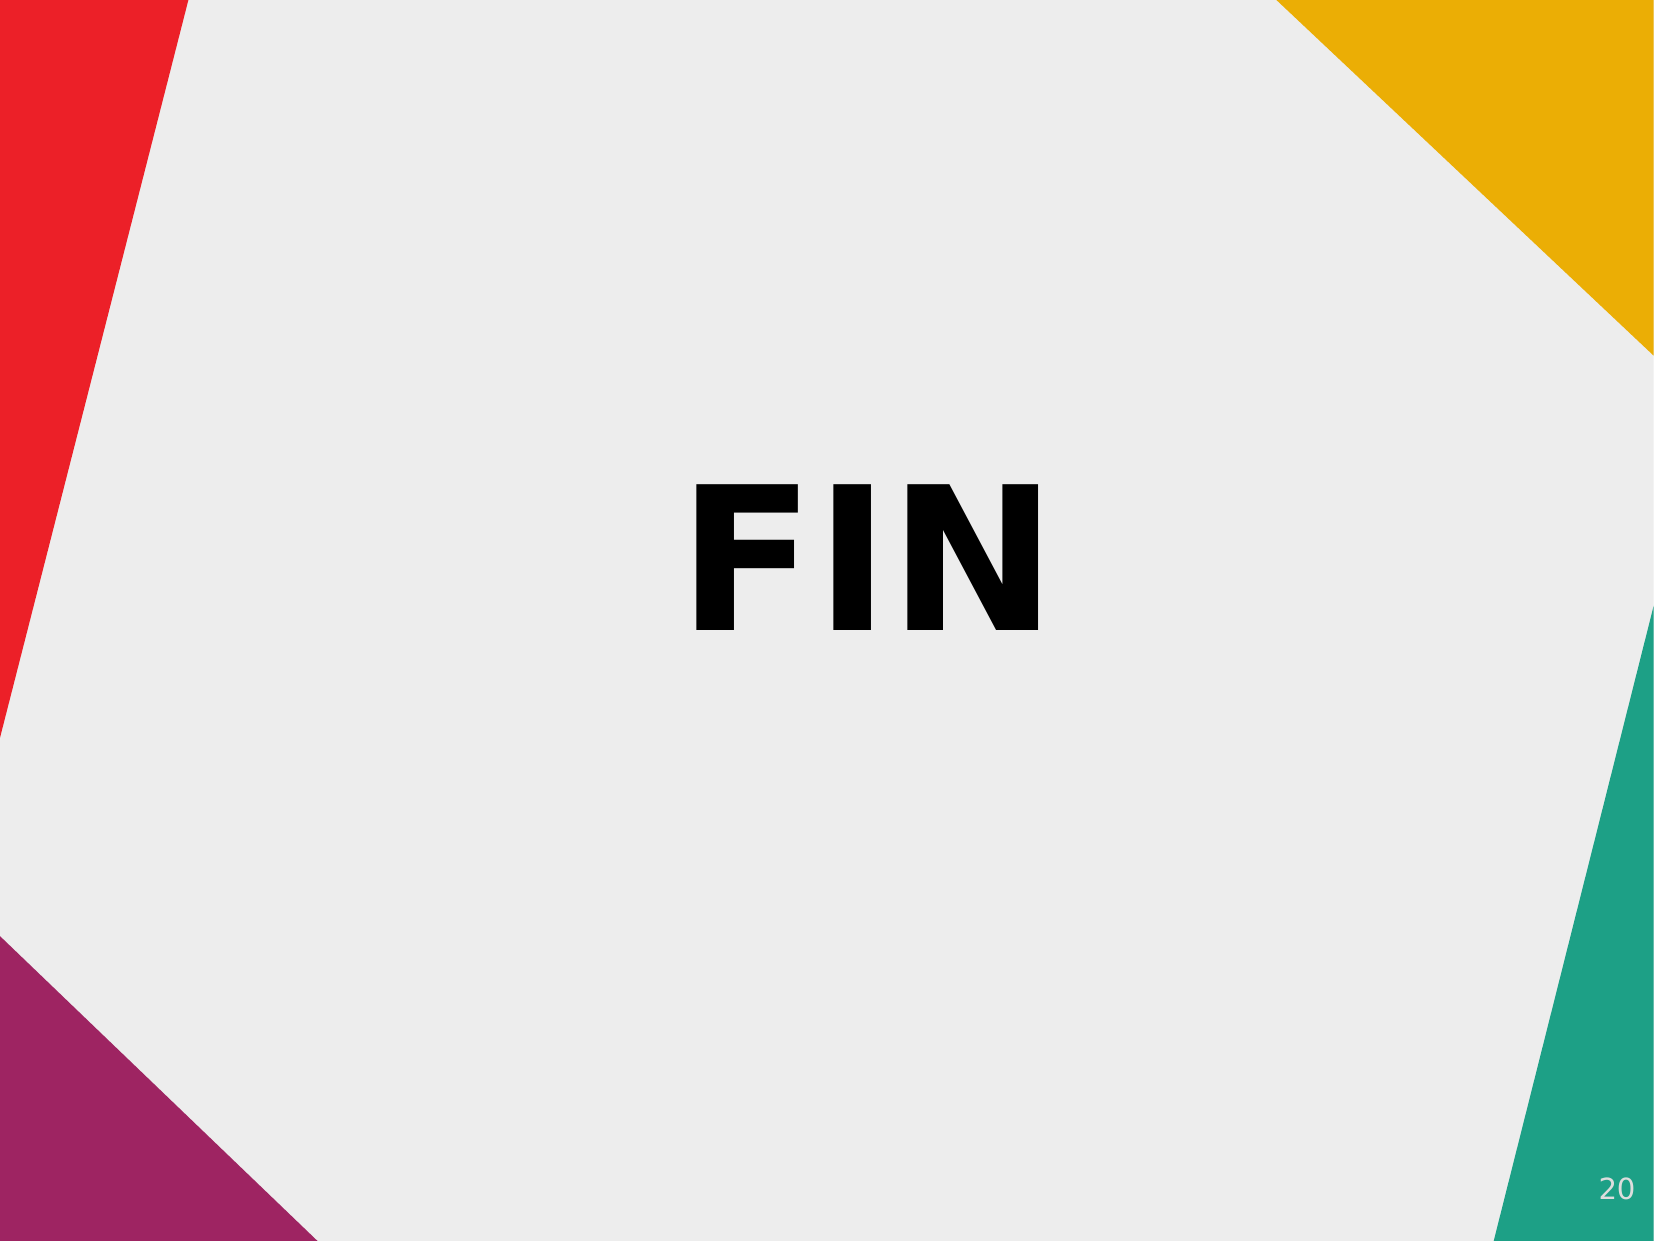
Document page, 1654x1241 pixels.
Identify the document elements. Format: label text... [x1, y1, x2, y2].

text_box FIN [259, 437, 1477, 686]
